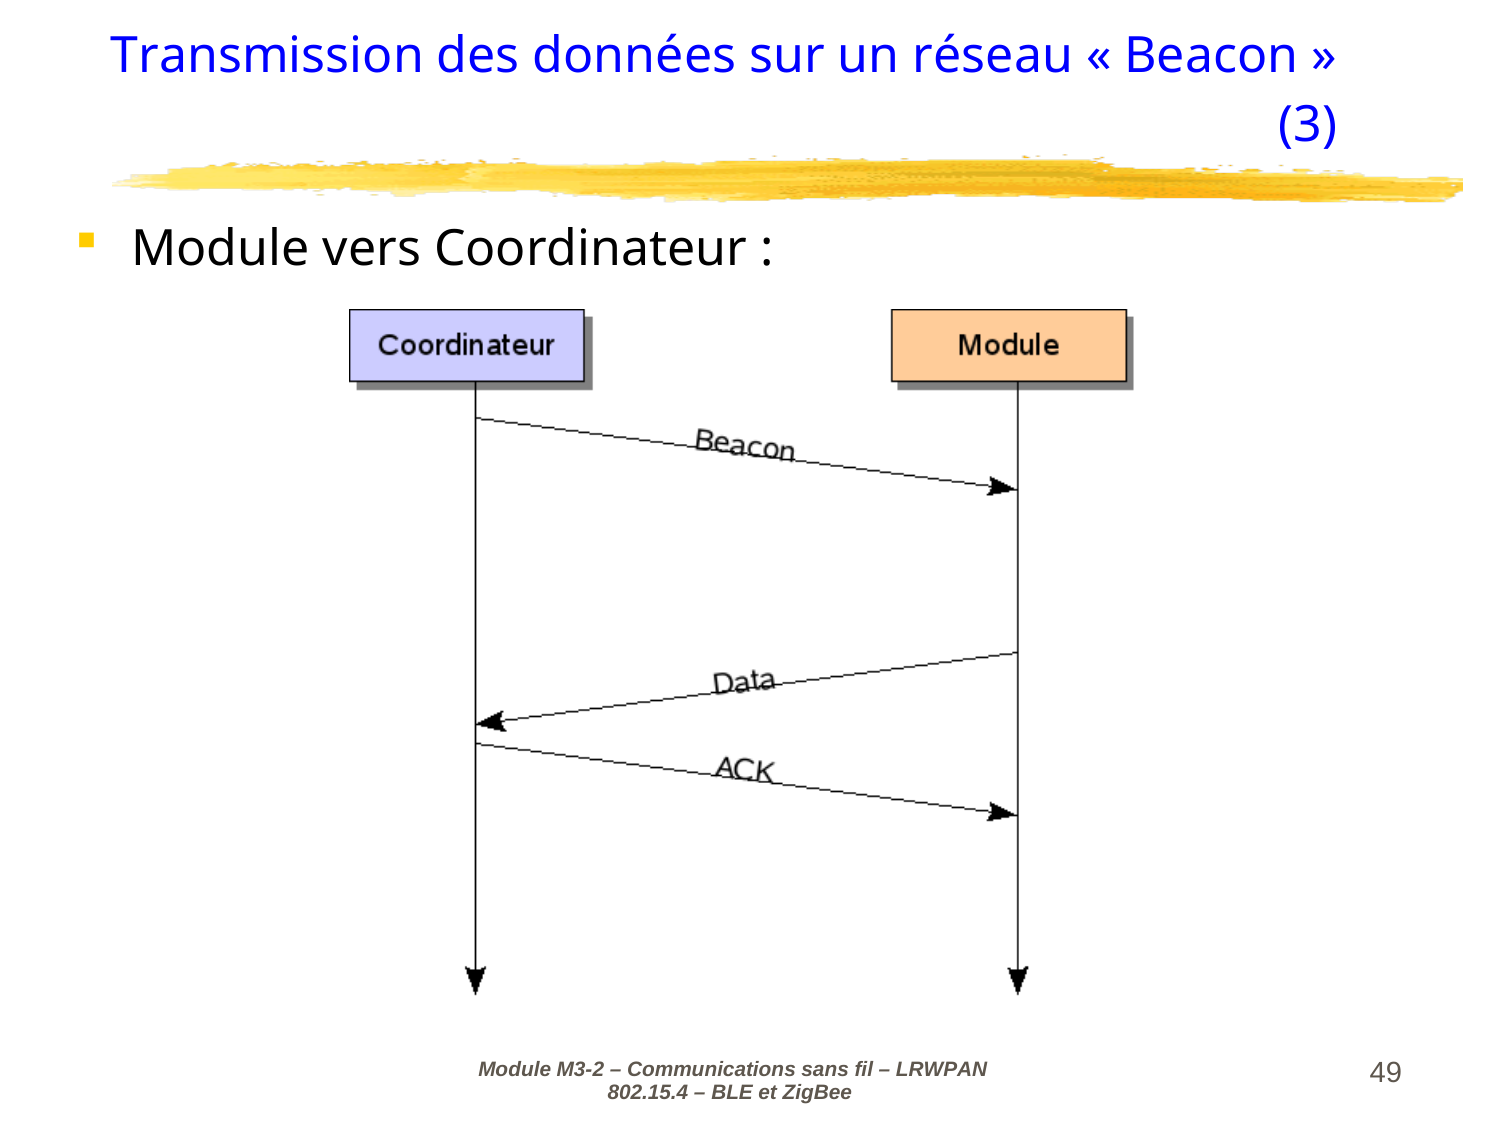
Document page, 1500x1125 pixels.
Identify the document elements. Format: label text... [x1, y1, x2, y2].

list Module vers Coordinateur : [74, 212, 1417, 272]
title Transmission des données sur un réseau « Beacon » (3) [62, 28, 1338, 146]
picture [349, 309, 1137, 1016]
picture [112, 149, 1463, 213]
